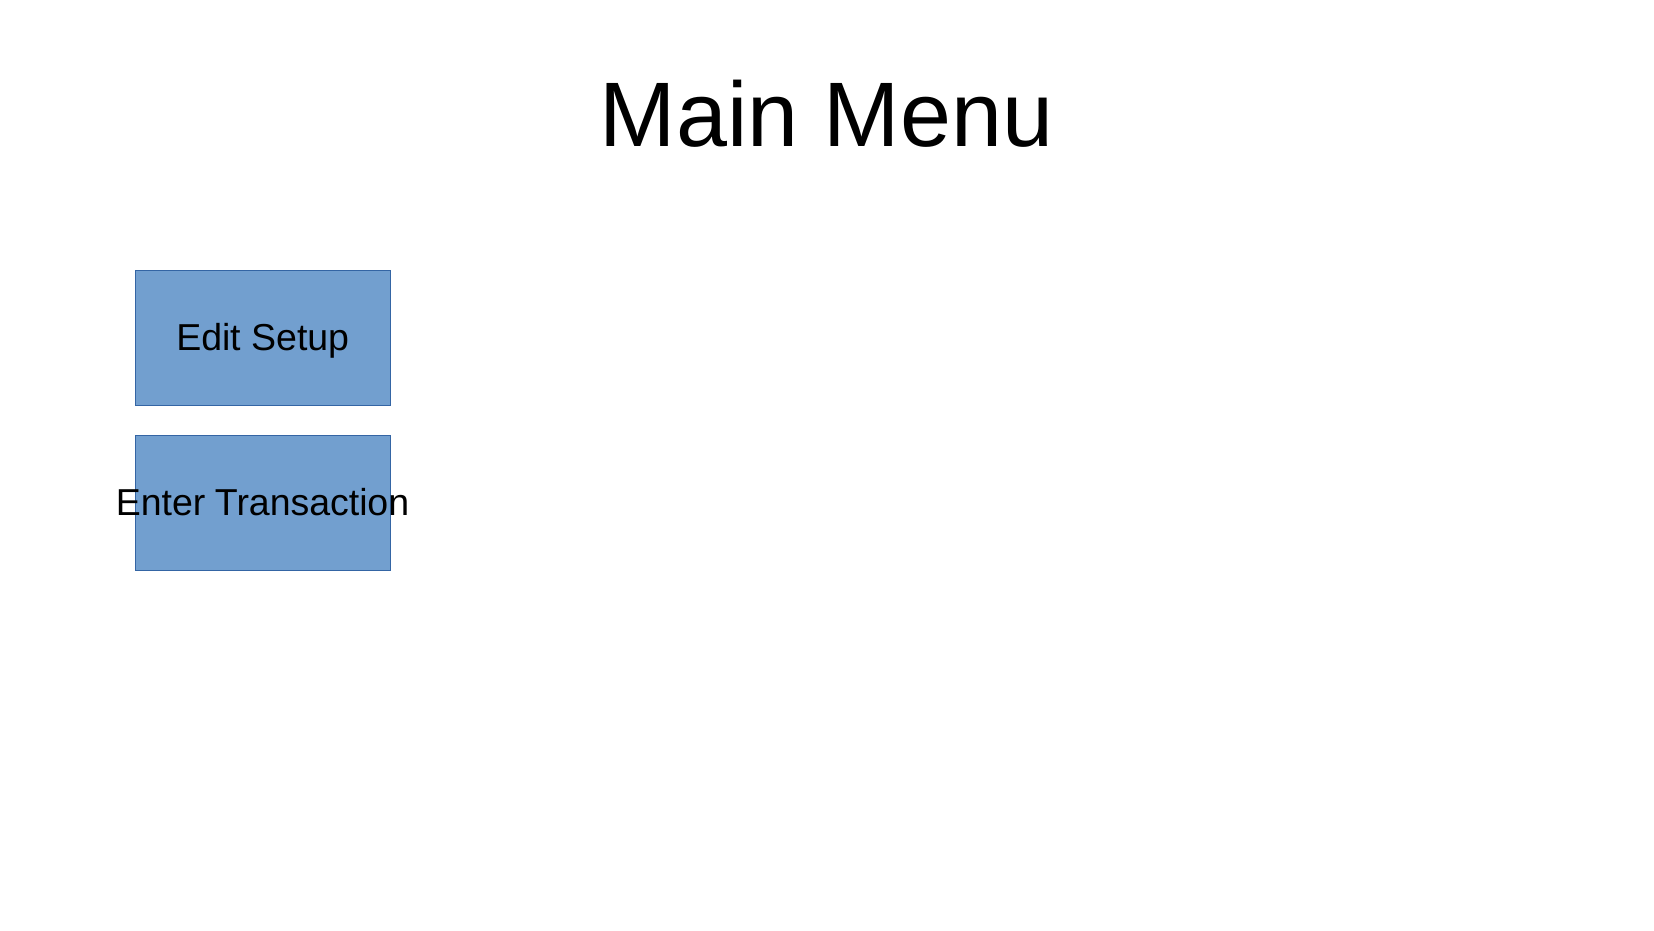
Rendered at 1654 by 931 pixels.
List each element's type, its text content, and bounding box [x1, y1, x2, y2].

title Main Menu [82, 37, 1571, 193]
text_box Edit Setup [135, 270, 391, 406]
text_box Enter Transaction [135, 435, 391, 571]
